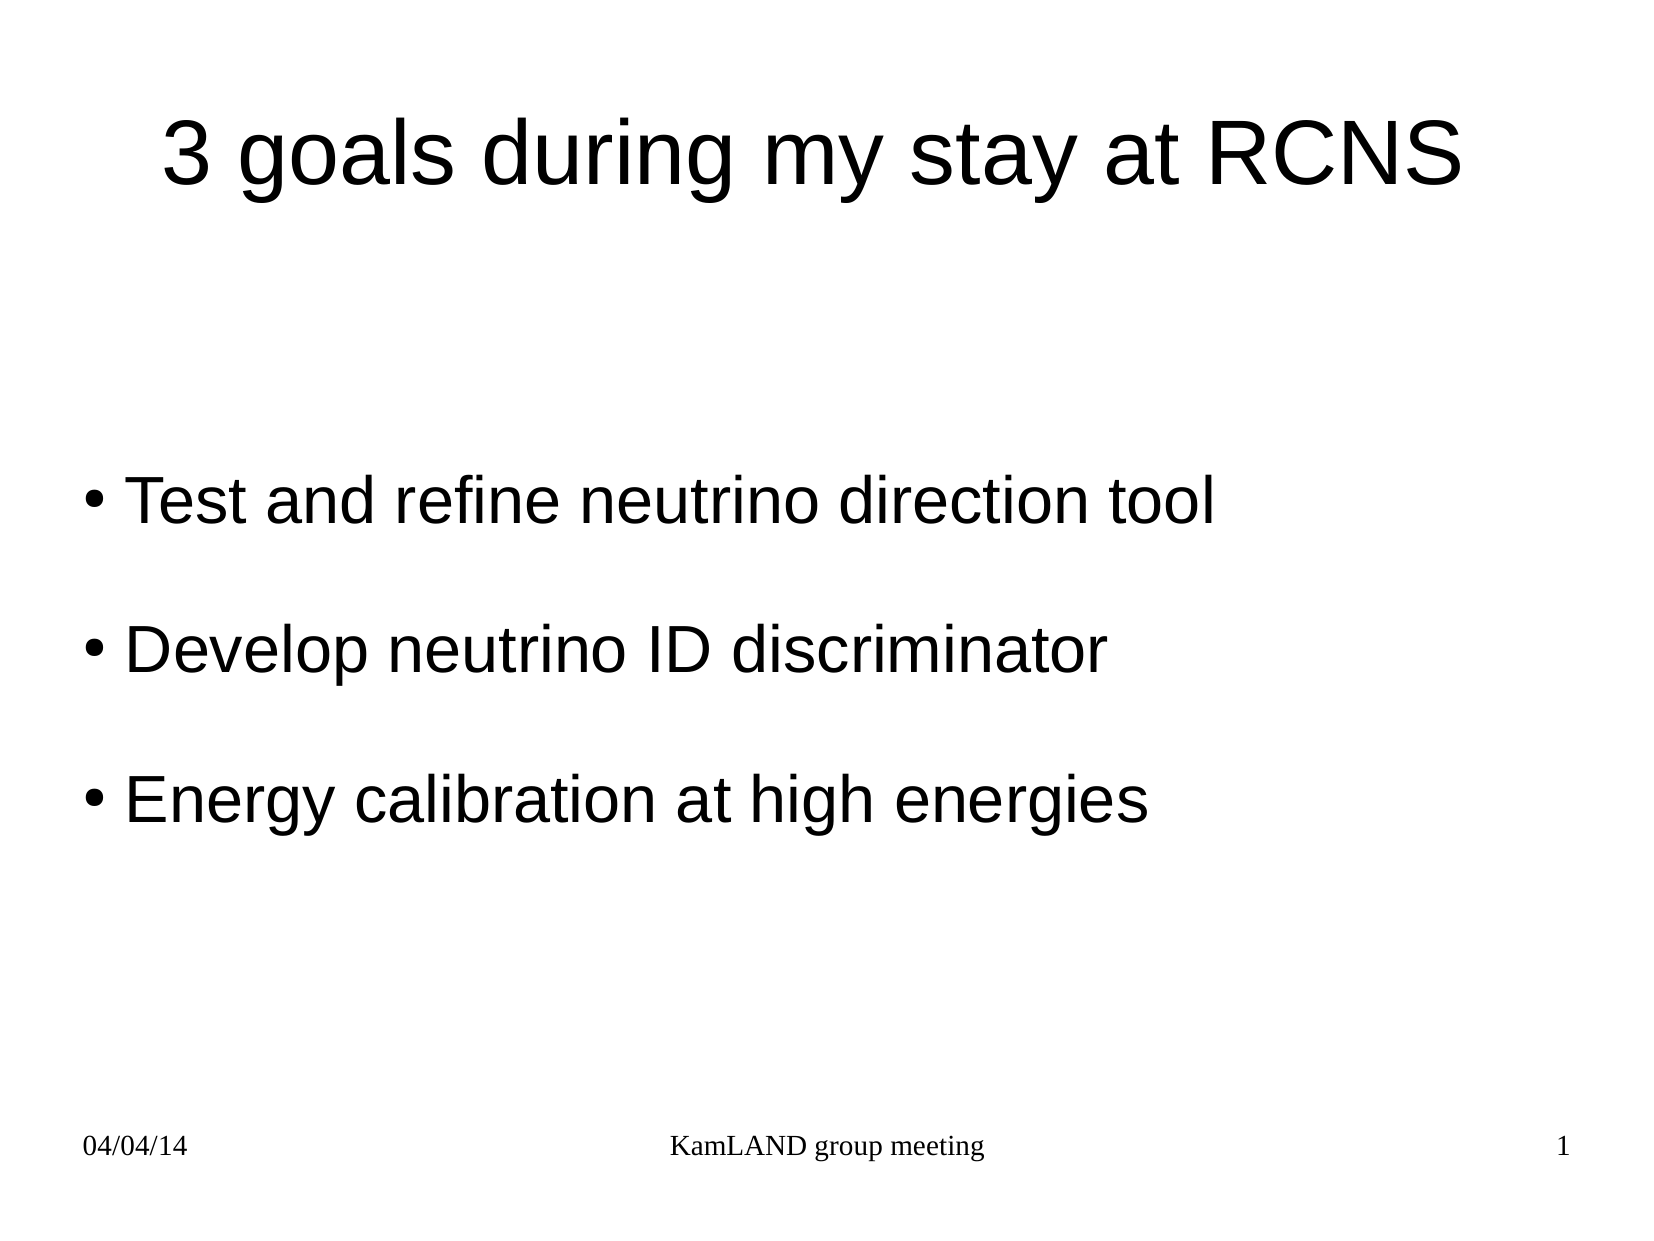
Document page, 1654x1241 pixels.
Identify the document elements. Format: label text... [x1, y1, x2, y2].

title 3 goals during my stay at RCNS [82, 49, 1571, 257]
subtitle Test and refine neutrino direction tool Develop neutrino ID discriminator Energy calibration at high energies [82, 290, 1538, 1010]
